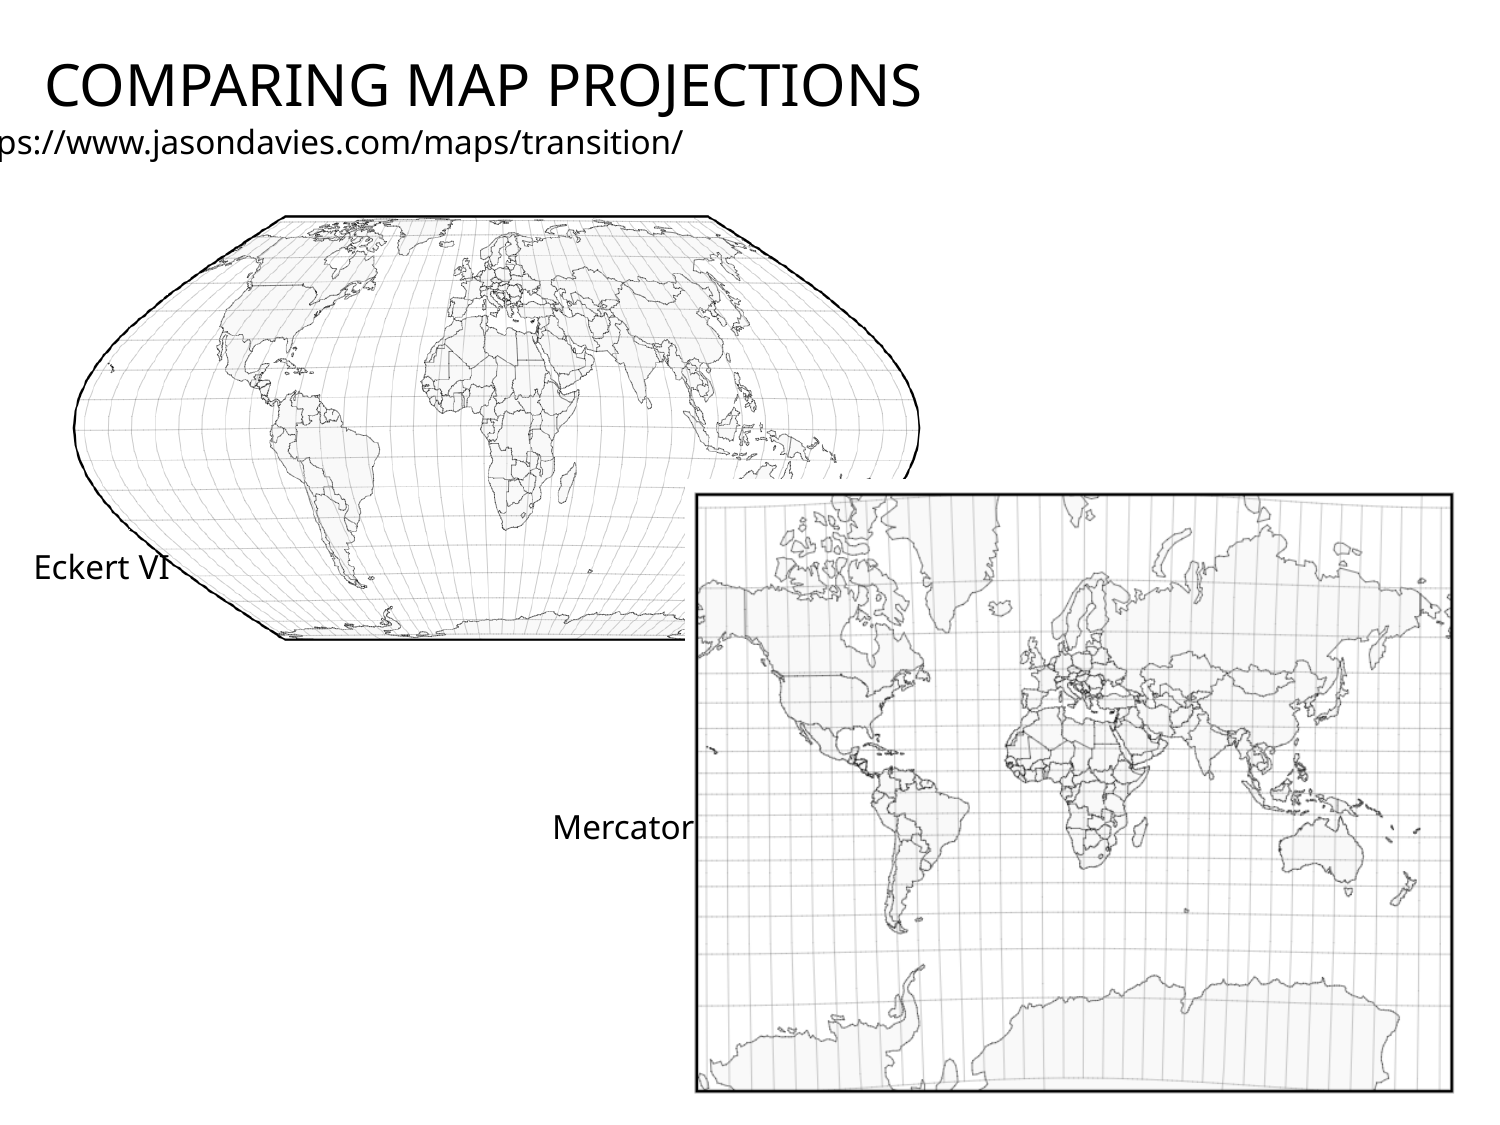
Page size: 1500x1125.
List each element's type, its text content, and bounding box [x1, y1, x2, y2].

picture [41, 184, 1489, 1113]
text_box Mercator [537, 798, 710, 854]
text_box COMPARING MAP PROJECTIONS [29, 0, 1317, 166]
text_box Eckert VI [18, 538, 185, 594]
text_box https://www.jasondavies.com/maps/transition/ [0, 113, 700, 169]
